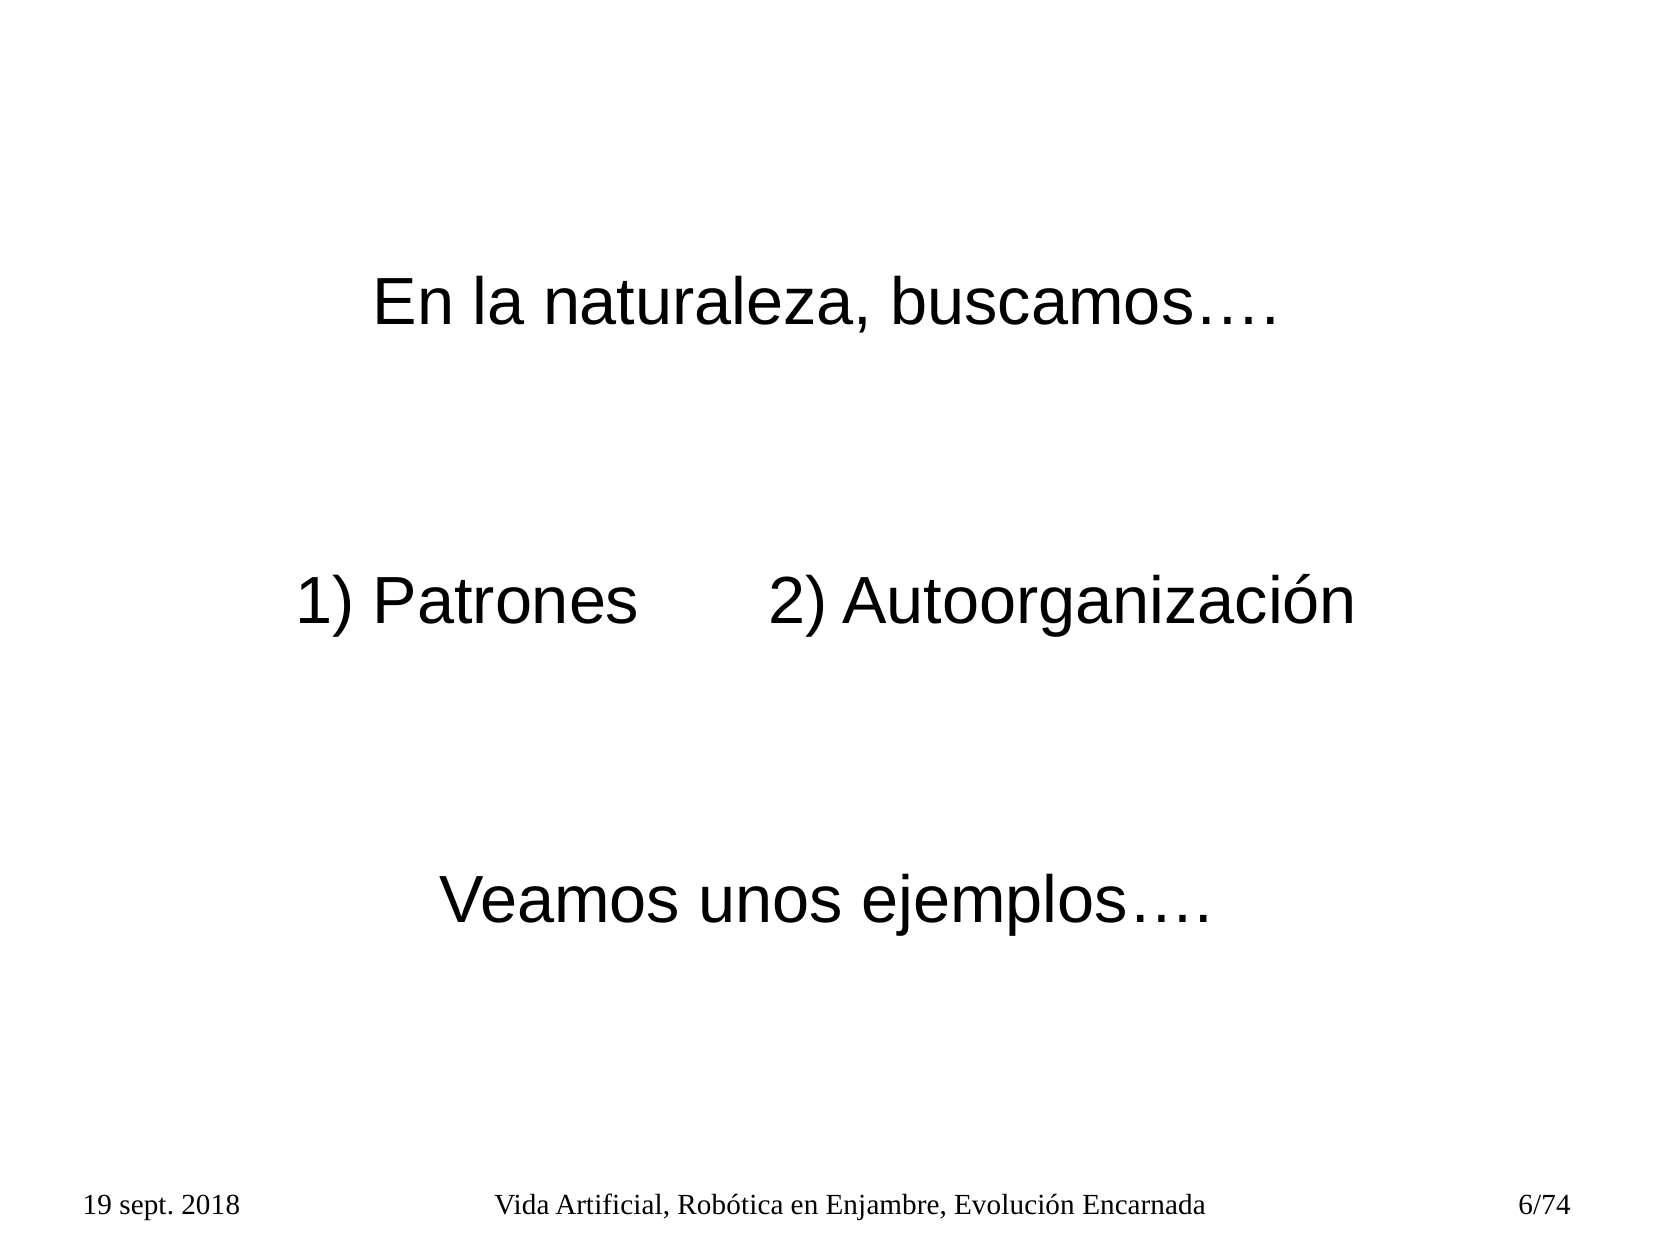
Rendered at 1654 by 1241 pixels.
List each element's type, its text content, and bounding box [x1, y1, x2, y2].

subtitle En la naturaleza, buscamos…. 1) Patrones 2) Autoorganización Veamos unos ejemplos…. [82, 120, 1571, 1081]
